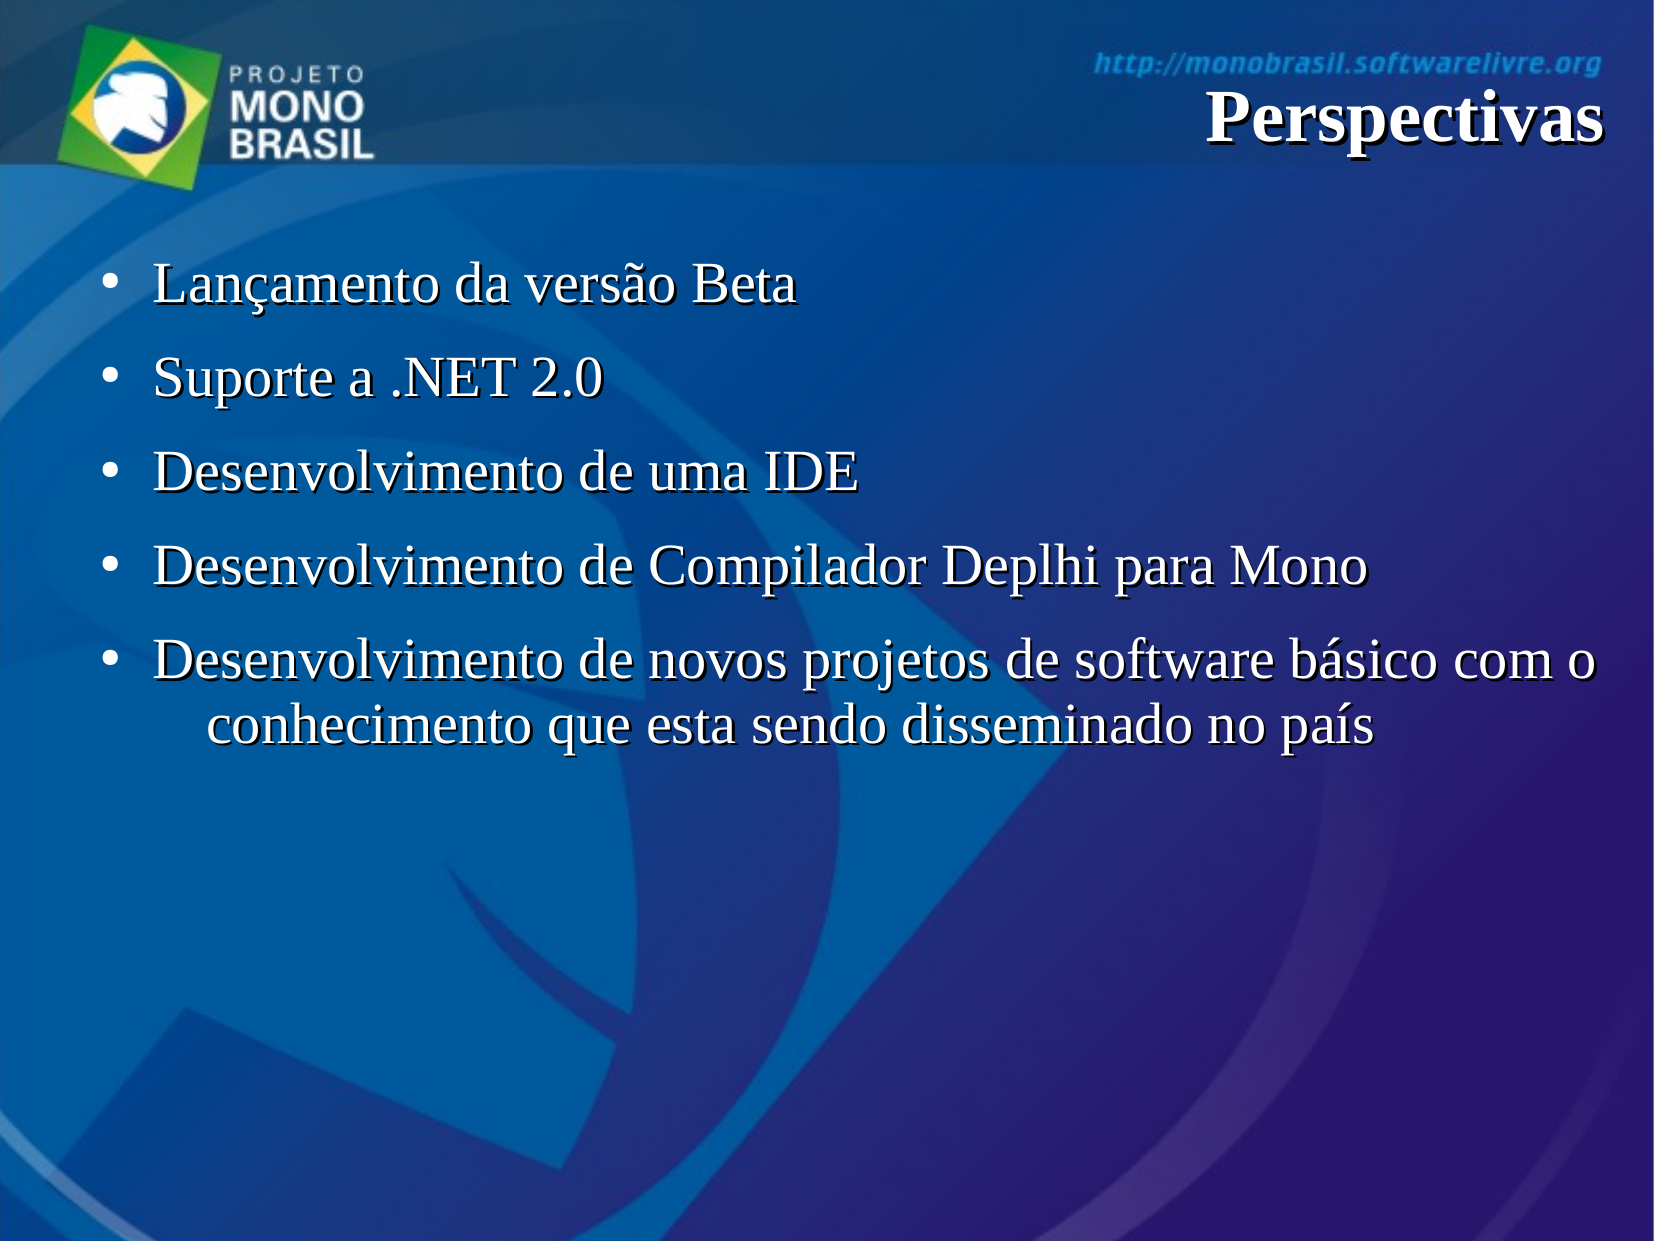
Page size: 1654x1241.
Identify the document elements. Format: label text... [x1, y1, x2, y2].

title Perspectivas [222, 43, 1606, 191]
picture [0, 0, 1654, 1241]
list Lançamento da versão Beta Suporte a .NET 2.0 Desenvolvimento de uma IDE Desenvolvimento de Compilador Deplhi para Mono Desenvolvimento de novos projetos de software básico com o conhecimento que esta sendo disseminado no país [64, 250, 1627, 1032]
